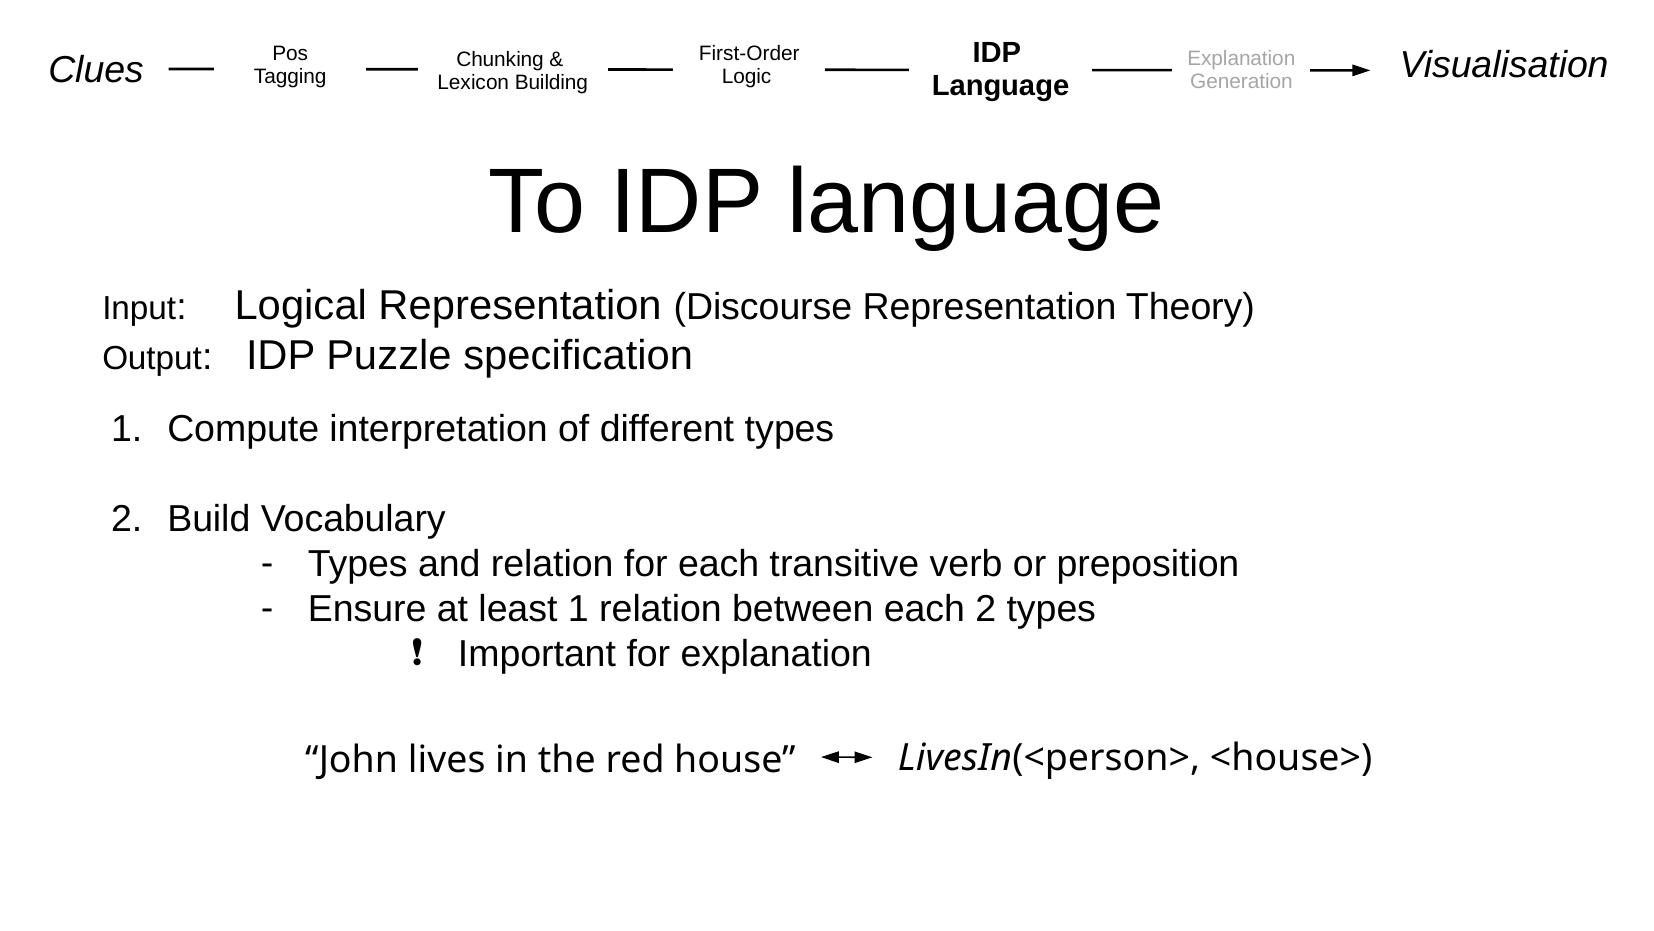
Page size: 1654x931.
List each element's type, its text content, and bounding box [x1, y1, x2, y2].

text_box First-Order Logic [673, 35, 825, 96]
text_box LivesIn(<person>, <house>) [883, 725, 1398, 785]
text_box Input: Logical Representation (Discourse Representation Theory) Output: IDP Puzzle specification [85, 270, 1573, 385]
text_box Explanation Generation [1172, 39, 1310, 101]
text_box Pos Tagging [214, 34, 366, 96]
text_box Compute interpretation of different types Build Vocabulary Types and relation for each transitive verb or preposition Ensure at least 1 relation between each 2 types Important for explanation [96, 396, 1547, 889]
text_box Chunking & Lexicon Building [418, 40, 608, 102]
text_box IDP Language [909, 29, 1092, 109]
title To IDP language [82, 120, 1571, 277]
text_box Clues [31, 42, 161, 99]
text_box Visualisation [1384, 37, 1624, 94]
text_box “John lives in the red house” [290, 727, 821, 787]
